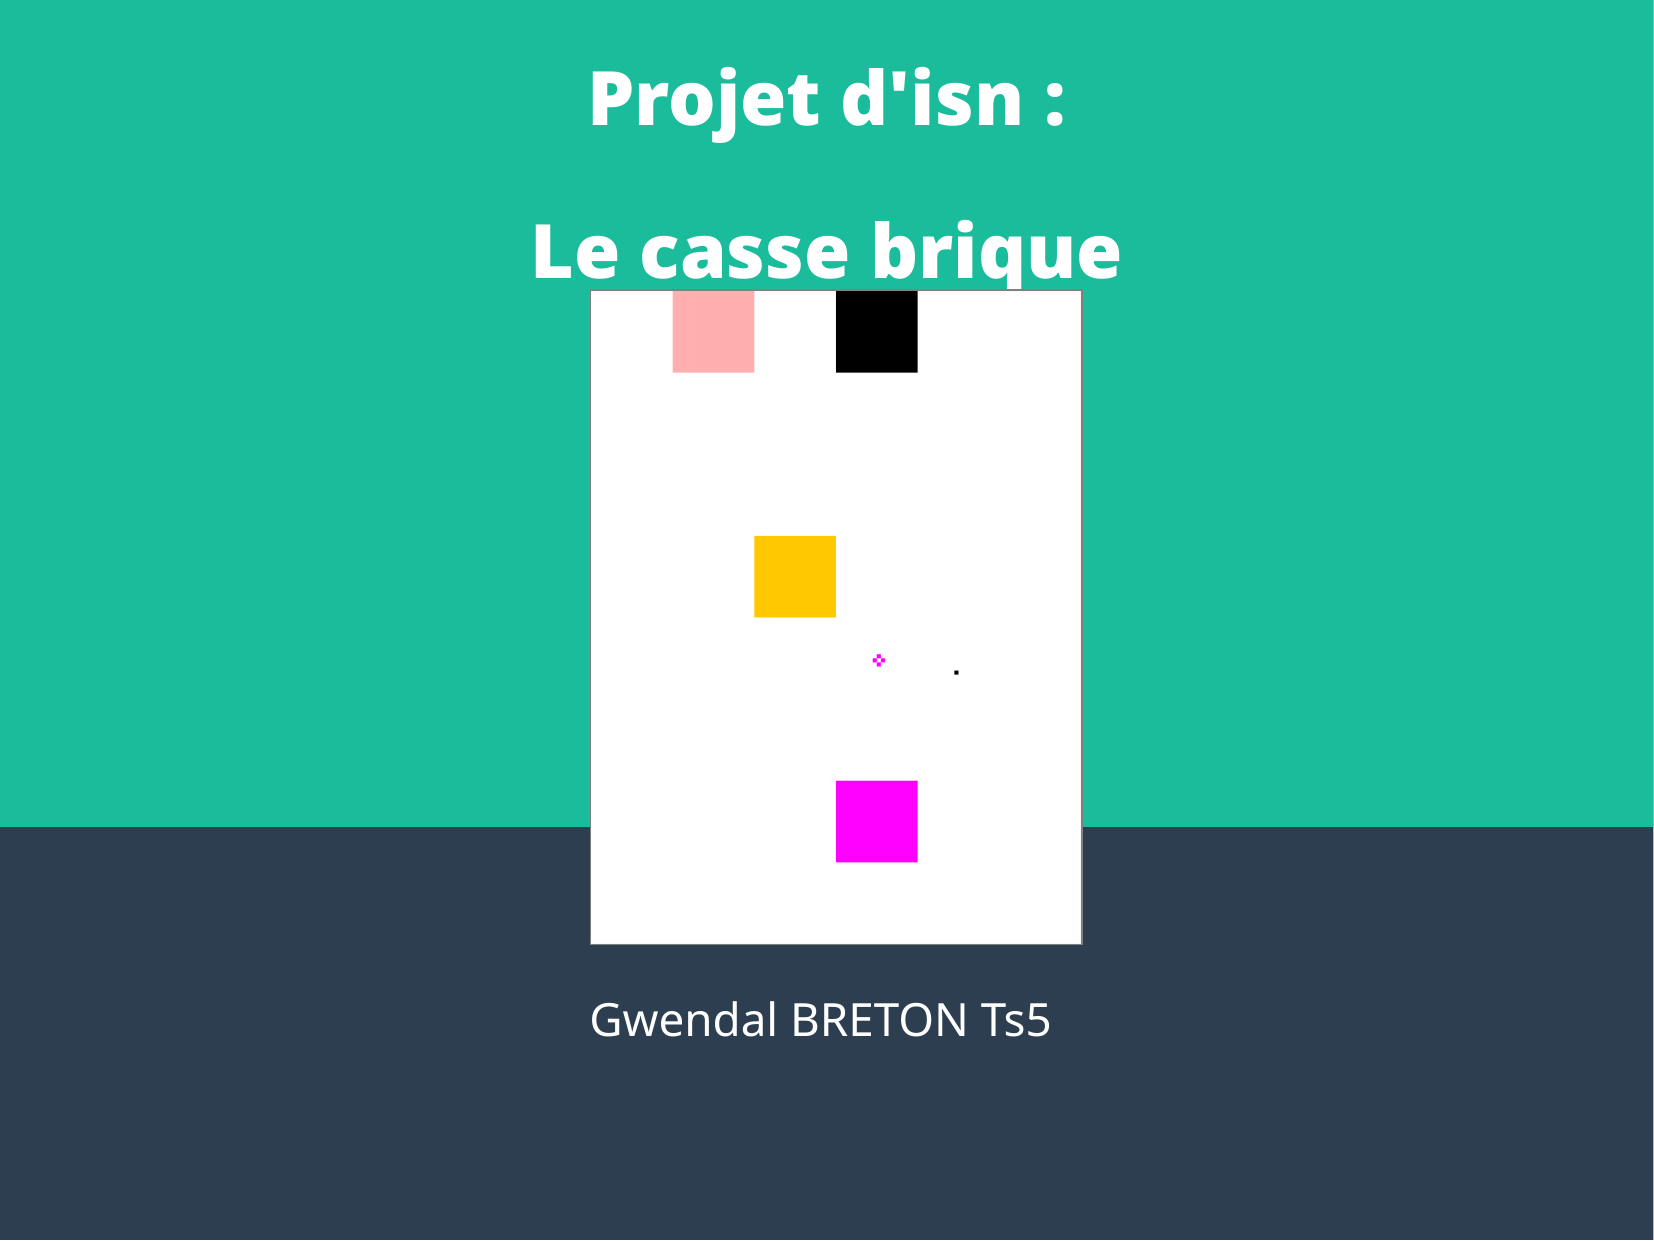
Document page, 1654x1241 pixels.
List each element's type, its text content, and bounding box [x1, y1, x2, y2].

picture [590, 289, 1083, 945]
subtitle Gwendal BRETON Ts5 [59, 856, 1595, 1182]
title Projet d'isn : Le casse brique [59, 29, 1595, 265]
